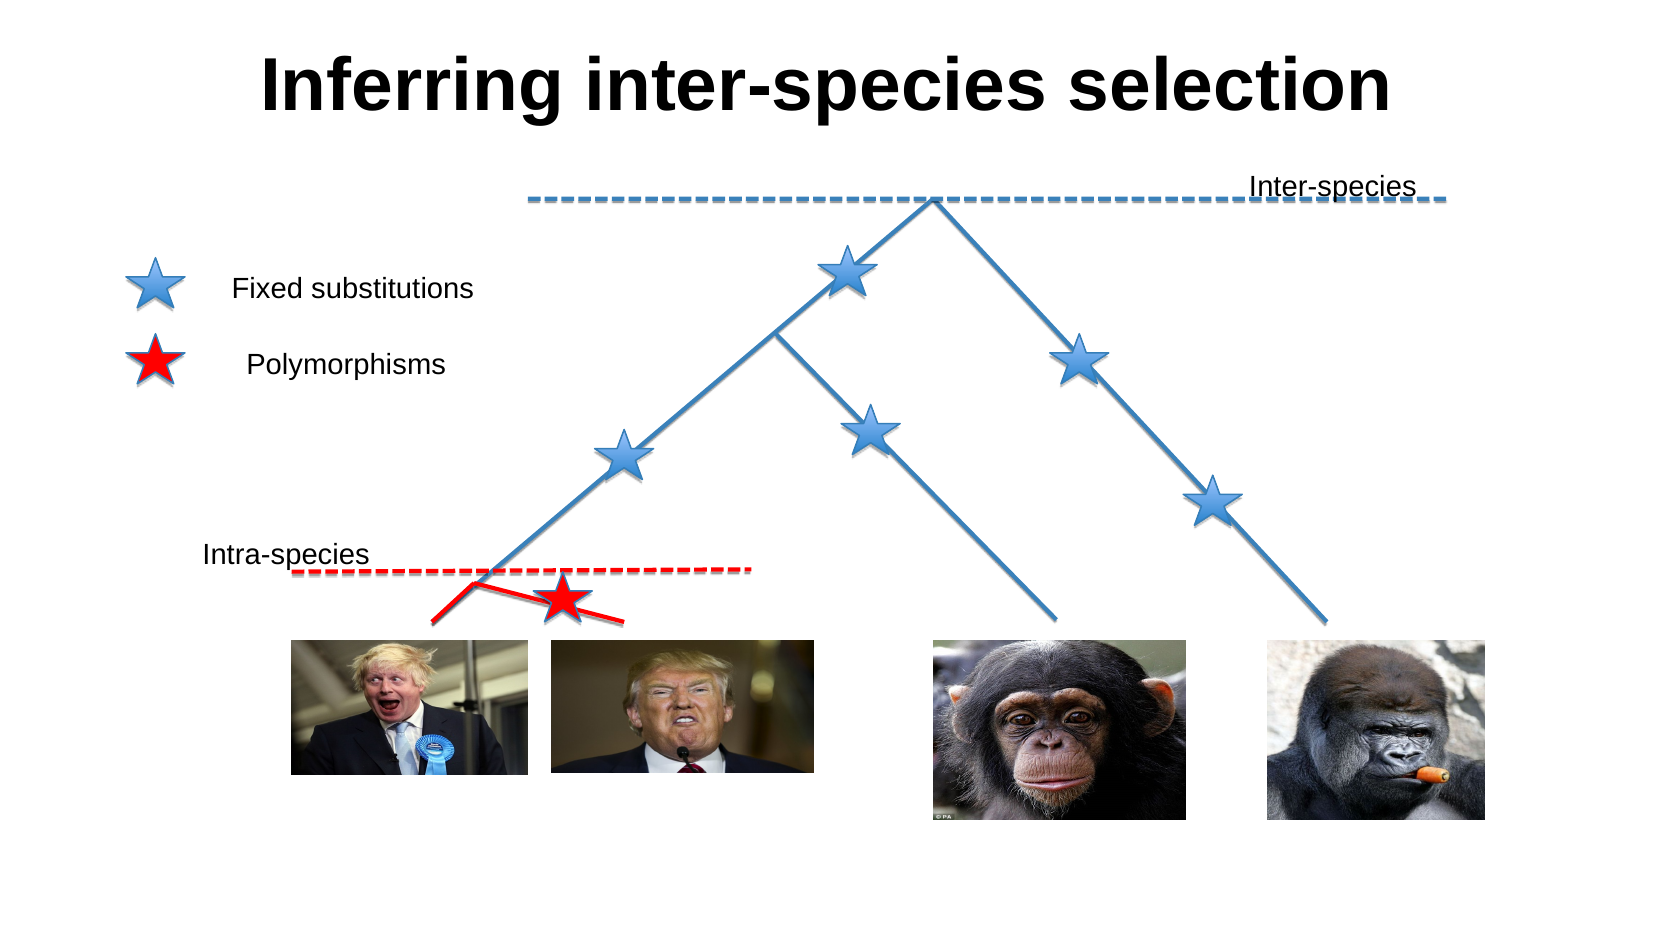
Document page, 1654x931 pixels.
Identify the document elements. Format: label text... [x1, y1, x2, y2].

picture [291, 640, 528, 775]
text_box Inter-species [1234, 159, 1432, 210]
text_box Polymorphisms [231, 337, 462, 388]
picture [1267, 640, 1485, 820]
title Inferring inter-species selection [82, 3, 1571, 159]
text_box Fixed substitutions [216, 261, 490, 312]
text_box [533, 571, 593, 622]
text_box [1049, 333, 1109, 384]
text_box [125, 333, 185, 384]
text_box [841, 404, 901, 455]
text_box Intra-species [187, 528, 386, 578]
text_box [1183, 475, 1243, 526]
text_box [818, 245, 878, 296]
text_box [594, 429, 654, 480]
picture [551, 640, 814, 773]
picture [933, 640, 1186, 820]
text_box [125, 257, 185, 308]
